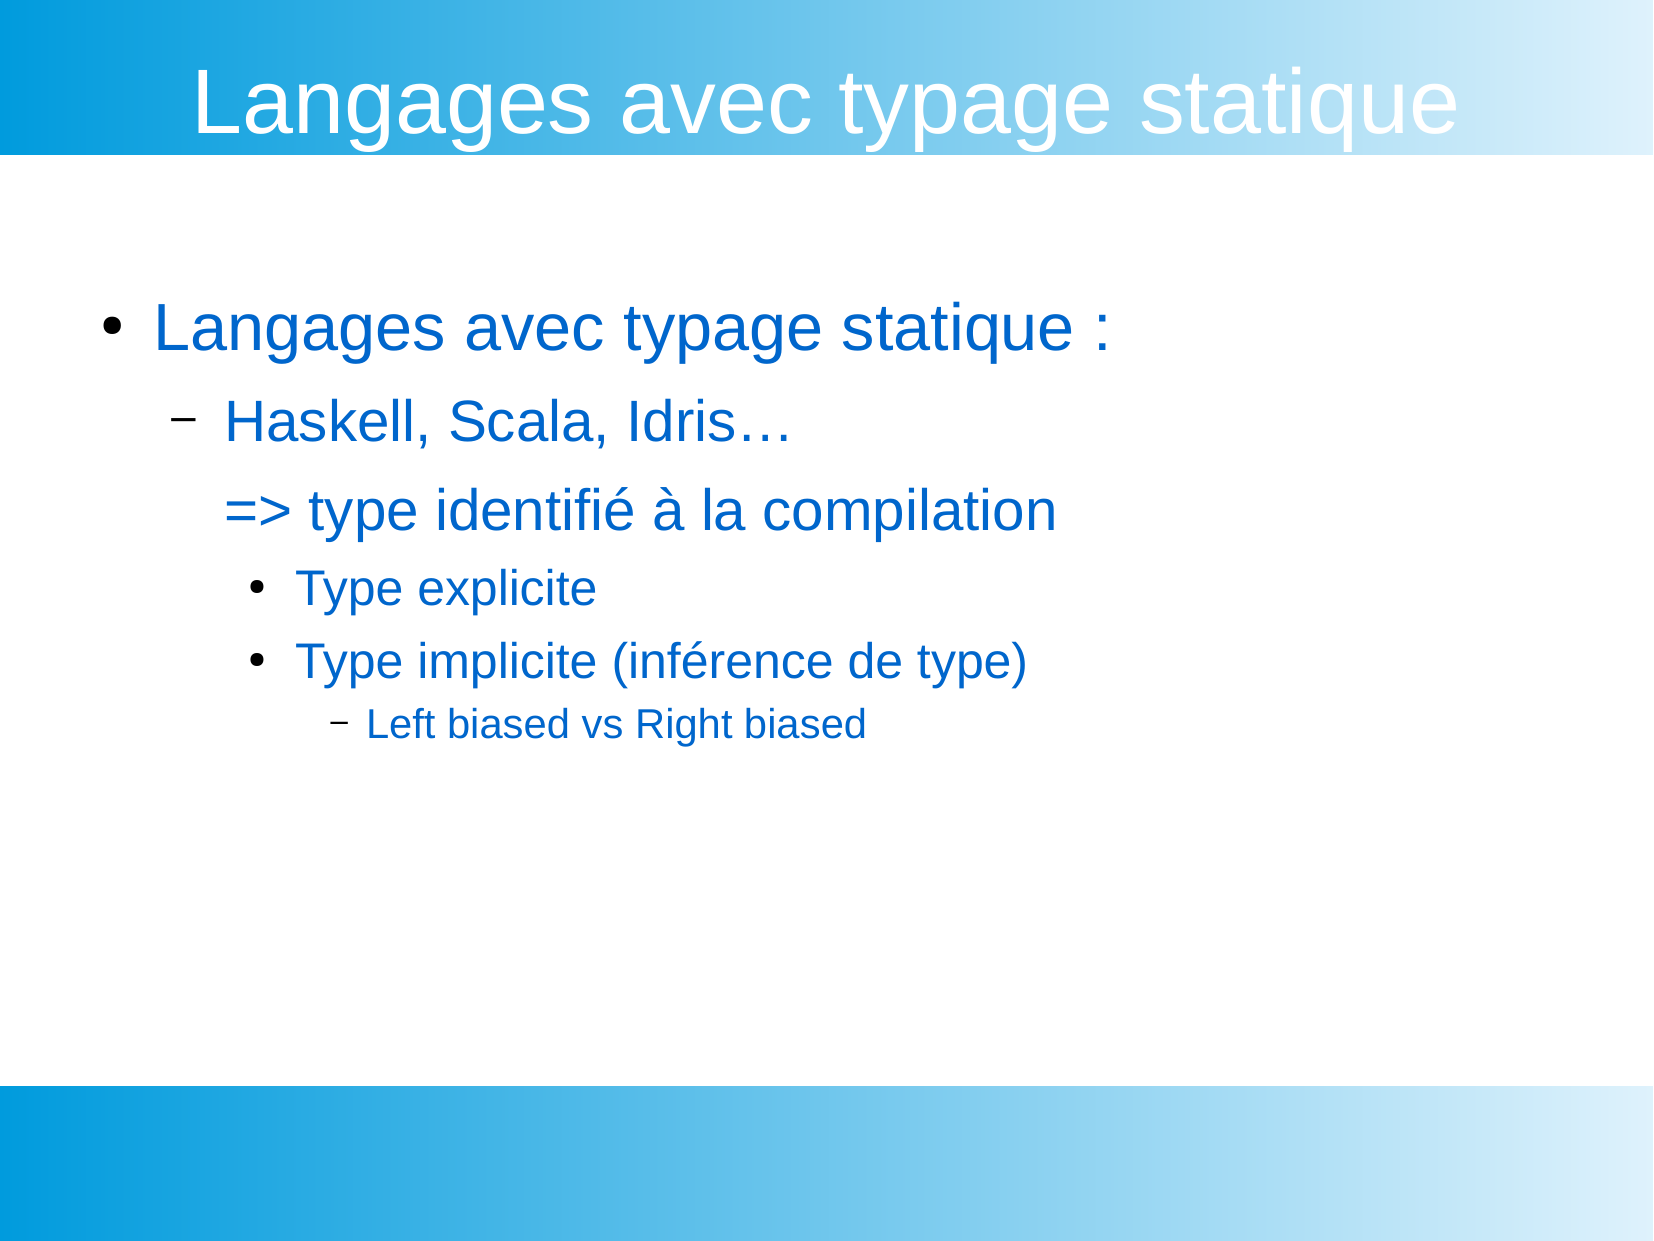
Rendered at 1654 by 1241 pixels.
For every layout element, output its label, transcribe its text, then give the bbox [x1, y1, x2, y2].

title Langages avec typage statique [82, 49, 1571, 155]
list Langages avec typage statique : Haskell, Scala, Idris… => type identifié à la compilation Type explicite Type implicite (inférence de type) Left biased vs Right biased [82, 290, 1571, 1010]
